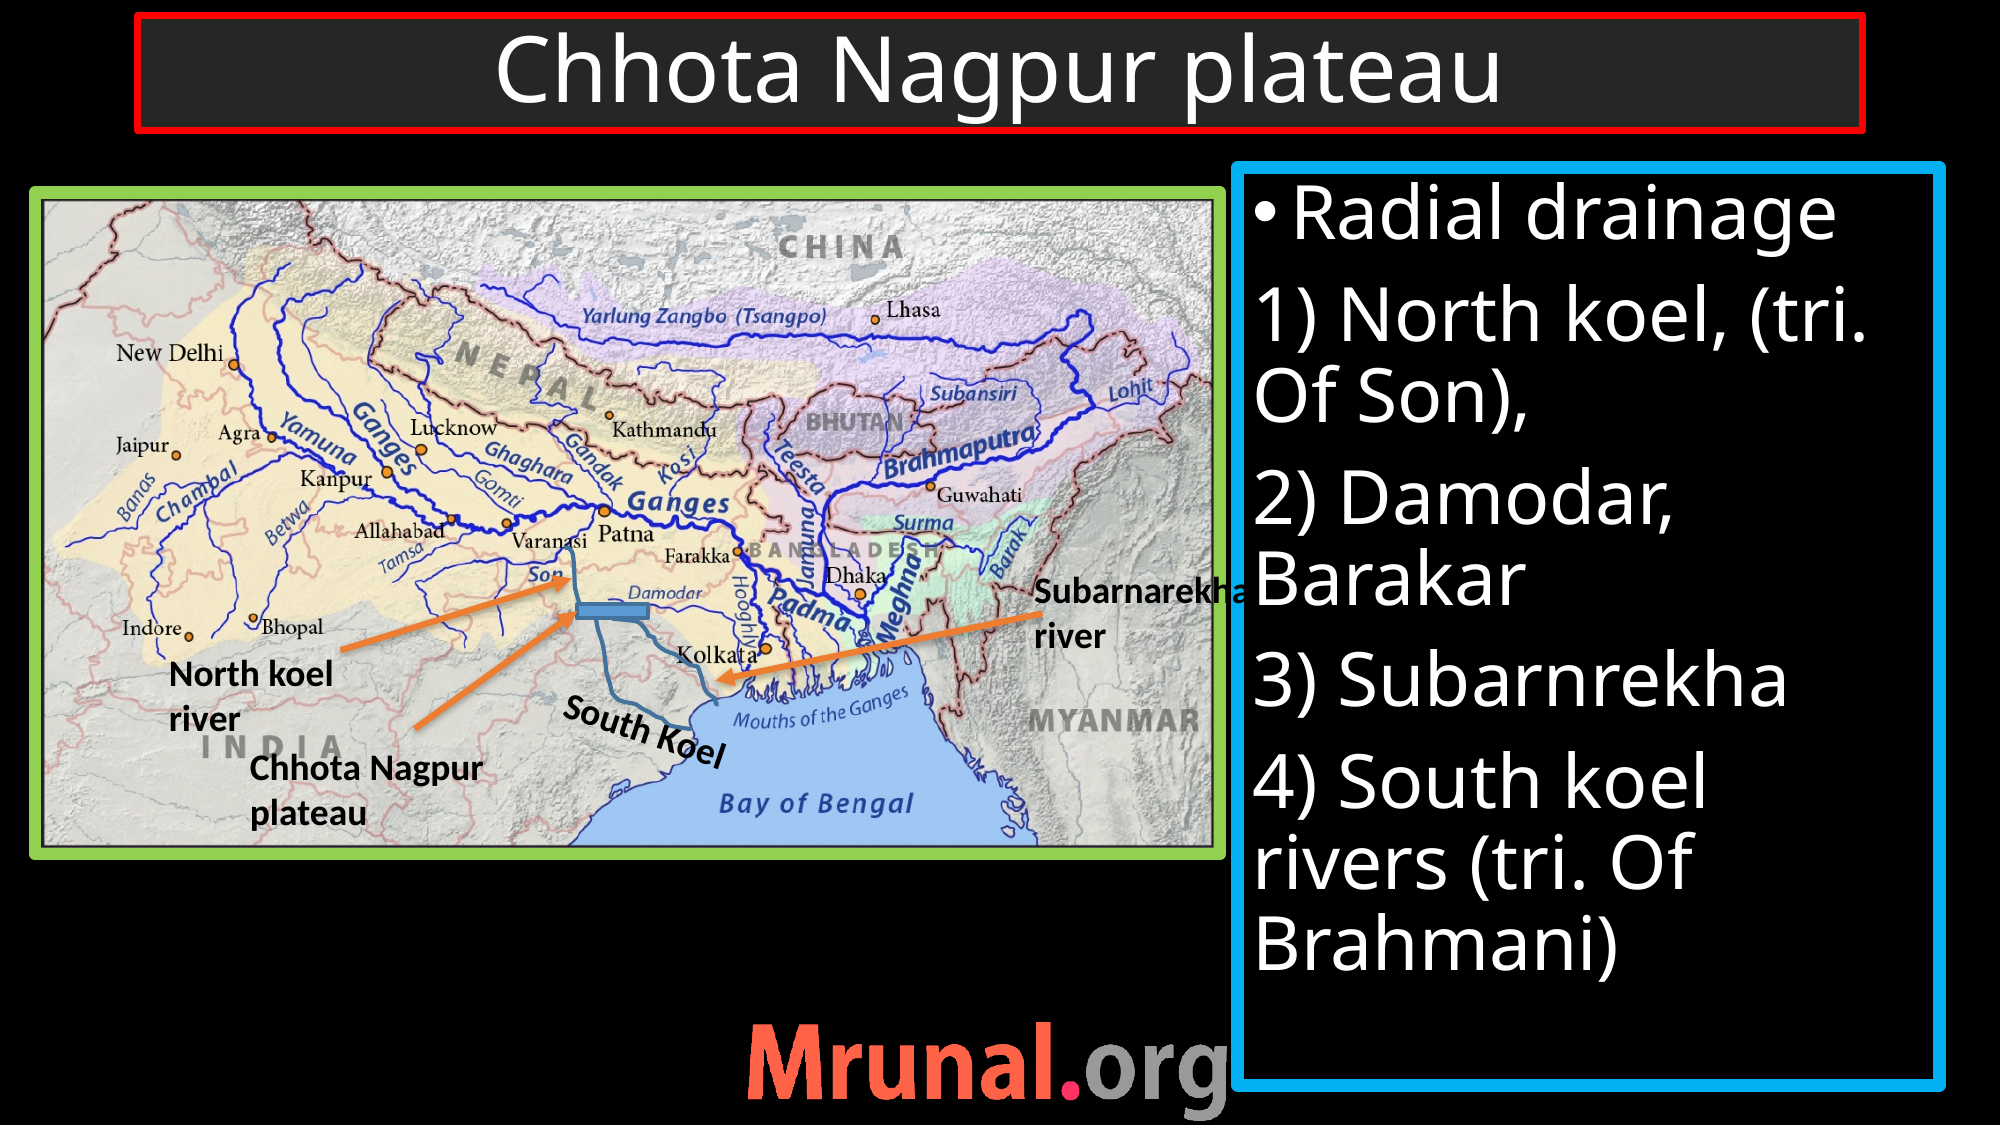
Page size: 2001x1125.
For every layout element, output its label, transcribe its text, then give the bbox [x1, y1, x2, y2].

text_box Chhota Nagpur plateau [235, 735, 521, 841]
text_box Subarnarekha river [1019, 558, 1276, 664]
title Chhota Nagpur plateau [137, 15, 1863, 131]
text_box [577, 604, 648, 618]
list Radial drainage 1) North koel, (tri. Of Son), 2) Damodar, Barakar 3) Subarnrekha 4) South koel rivers (tri. Of Brahmani) [1237, 167, 1940, 1086]
text_box South Koel [542, 668, 801, 807]
picture [741, 1005, 1230, 1125]
text_box North koel river [154, 641, 353, 747]
picture [41, 198, 1214, 848]
